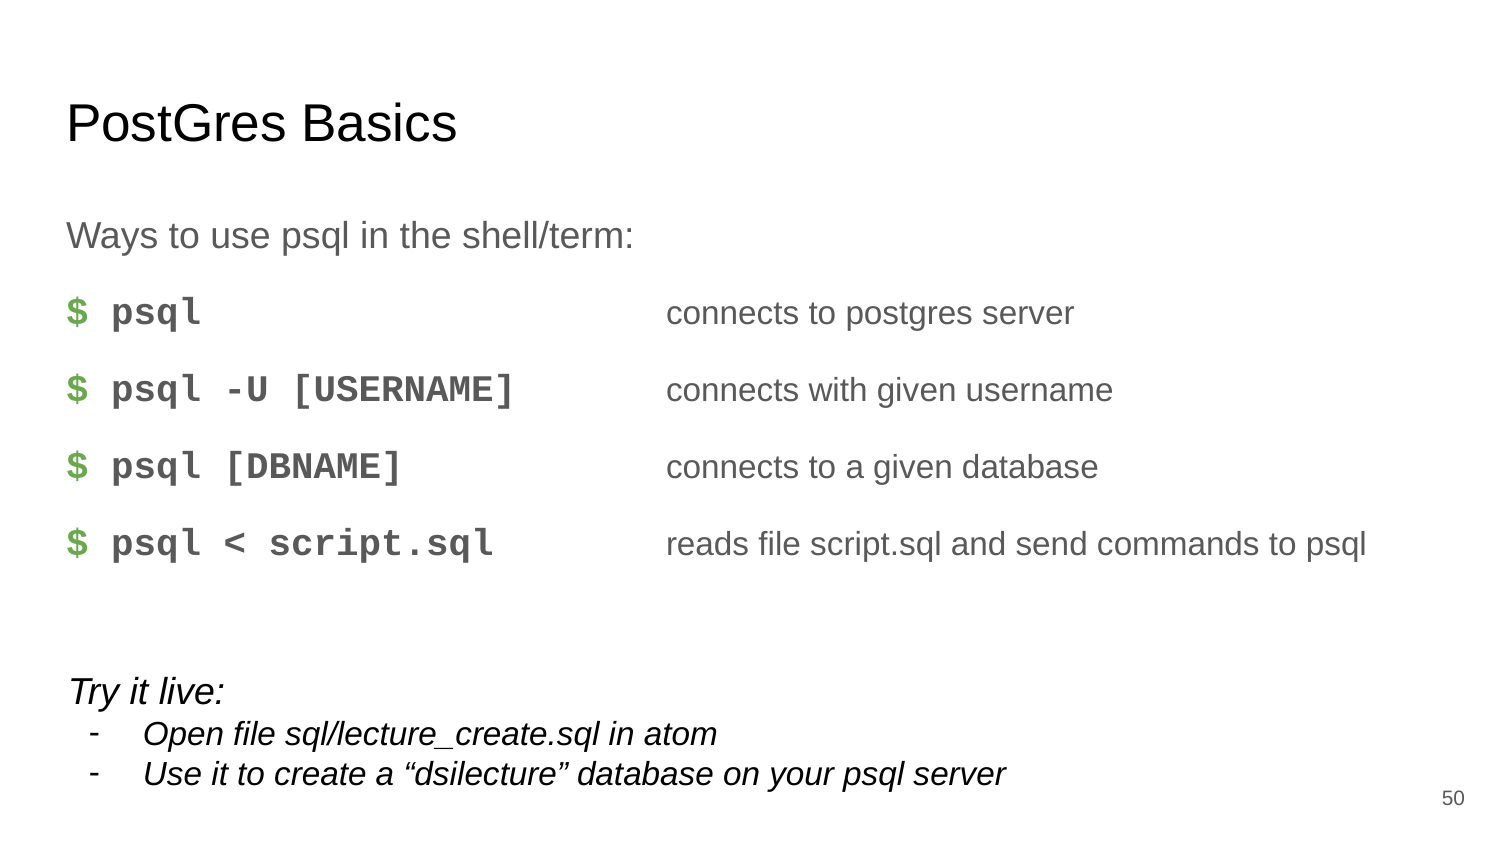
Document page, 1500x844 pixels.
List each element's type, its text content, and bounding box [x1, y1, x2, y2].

text_box Try it live: Open file sql/lecture_create.sql in atom Use it to create a “dsilecture” database on your psql server [52, 652, 1274, 795]
slide_number <number> [1389, 764, 1480, 830]
title PostGres Basics [51, 72, 1449, 167]
list Ways to use psql in the shell/term: $ psql connects to postgres server $ psql -U [USERNAME] connects with given username $ psql [DBNAME] connects to a given database $ psql < script.sql reads file script.sql and send commands to psql [51, 189, 1449, 750]
